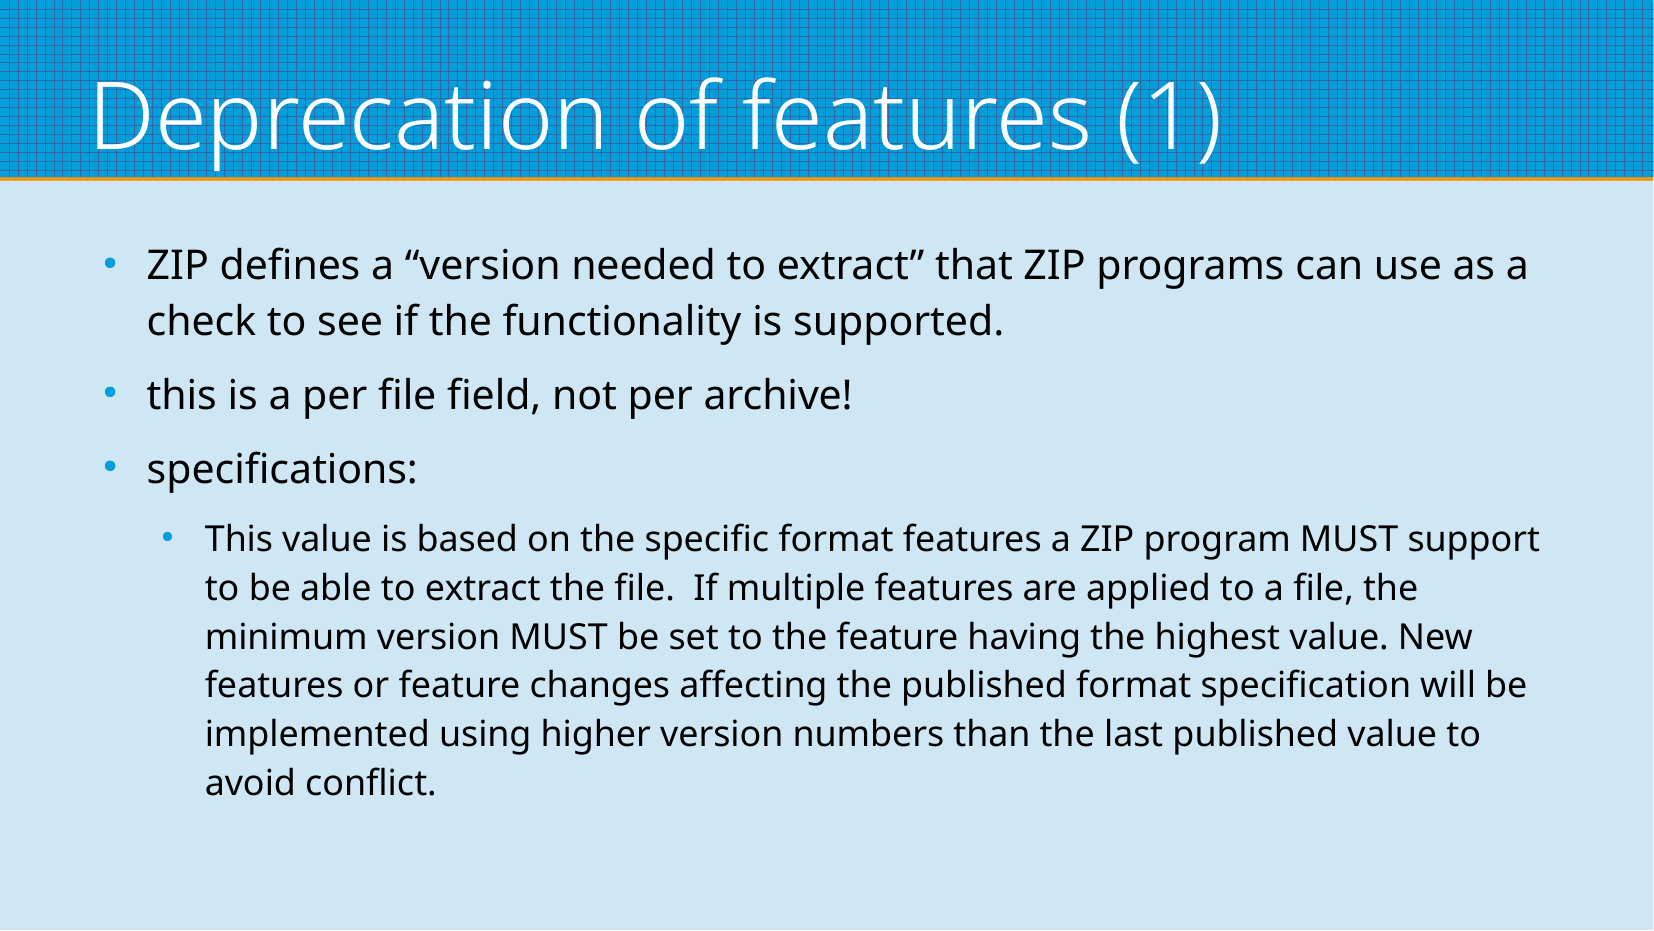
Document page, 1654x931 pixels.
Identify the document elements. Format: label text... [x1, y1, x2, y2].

title Deprecation of features (1) [88, 14, 1565, 178]
list ZIP defines a “version needed to extract” that ZIP programs can use as a check to see if the functionality is supported. this is a per file field, not per archive! specifications: This value is based on the specific format features a ZIP program MUST support to be able to extract the file. If multiple features are applied to a file, the minimum version MUST be set to the feature having the highest value. New features or feature changes affecting the published format specification will be implemented using higher version numbers than the last published value to avoid conflict. [88, 236, 1565, 813]
